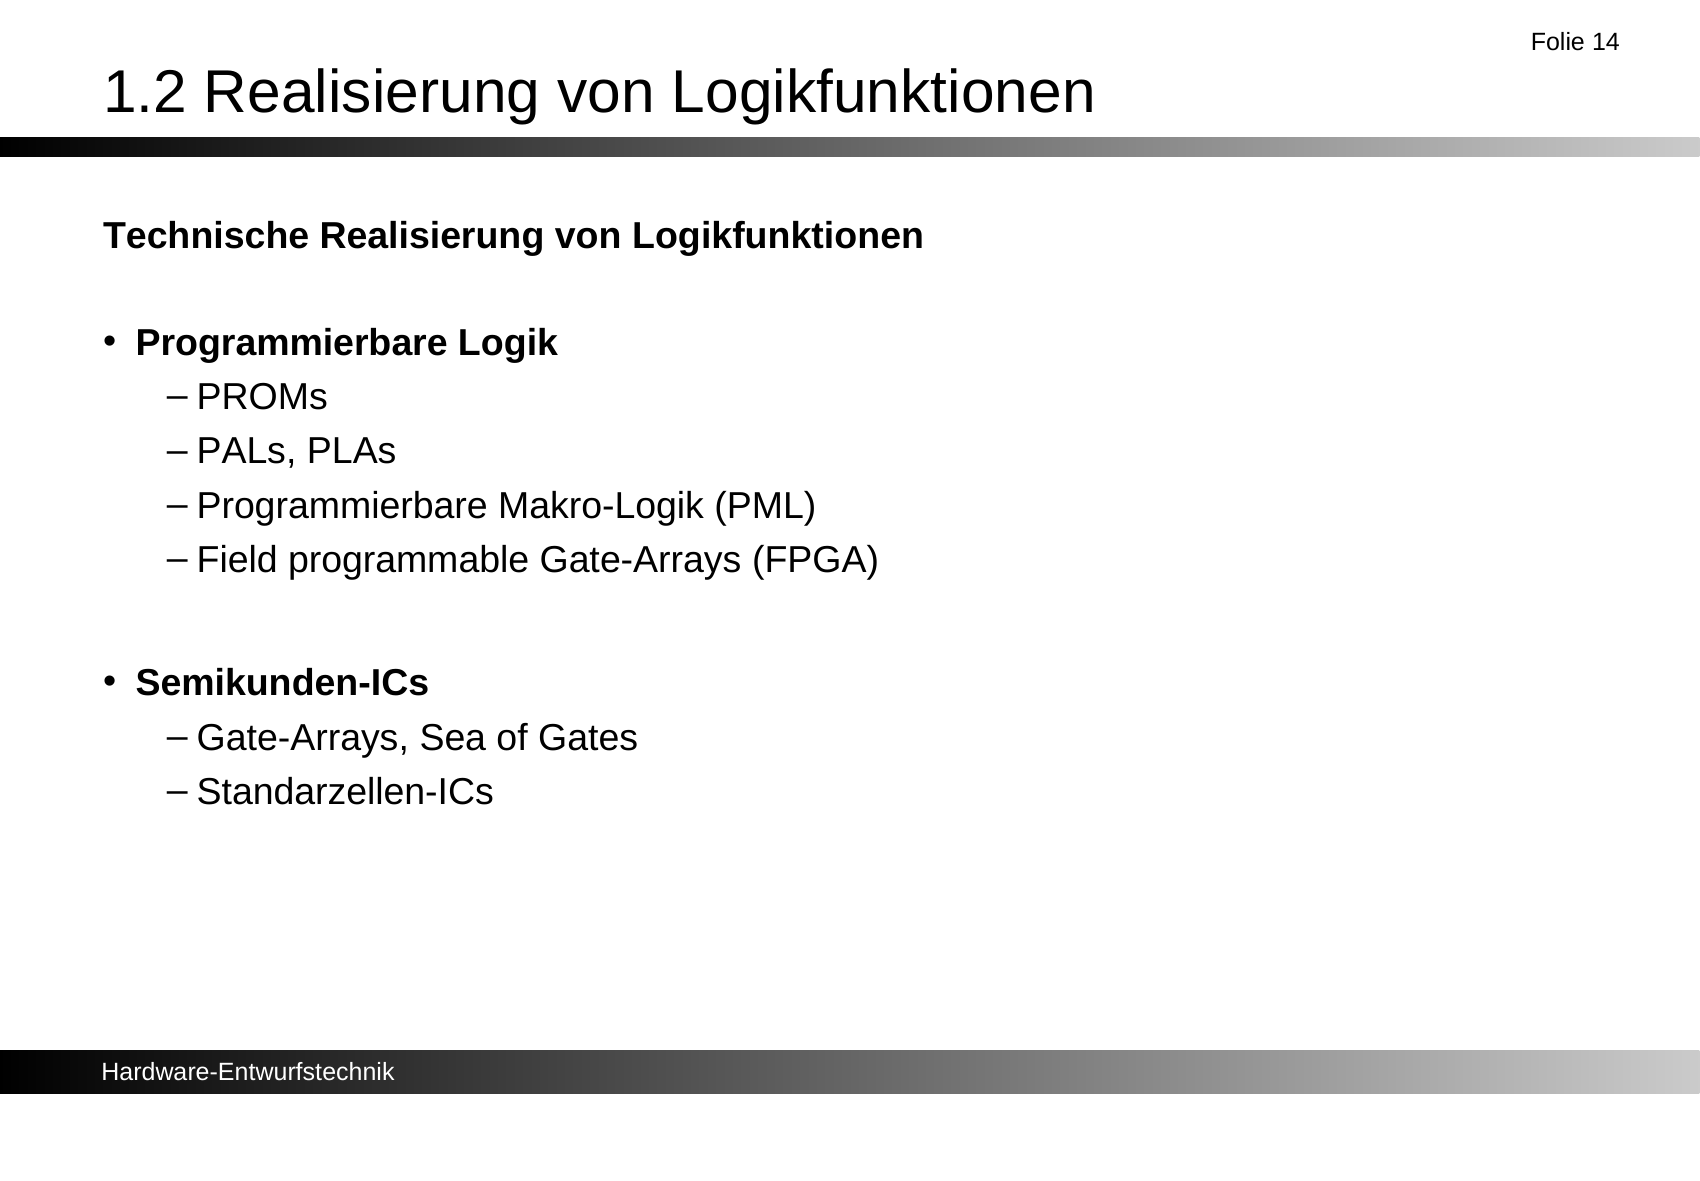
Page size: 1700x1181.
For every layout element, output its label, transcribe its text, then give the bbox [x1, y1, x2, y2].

list Technische Realisierung von Logikfunktionen Programmierbare Logik PROMs PALs, PLAs Programmierbare Makro-Logik (PML) Field programmable Gate-Arrays (FPGA) Semikunden-ICs Gate-Arrays, Sea of Gates Standarzellen-ICs [87, 202, 1528, 1022]
title 1.2 Realisierung von Logikfunktionen [87, 36, 1421, 142]
